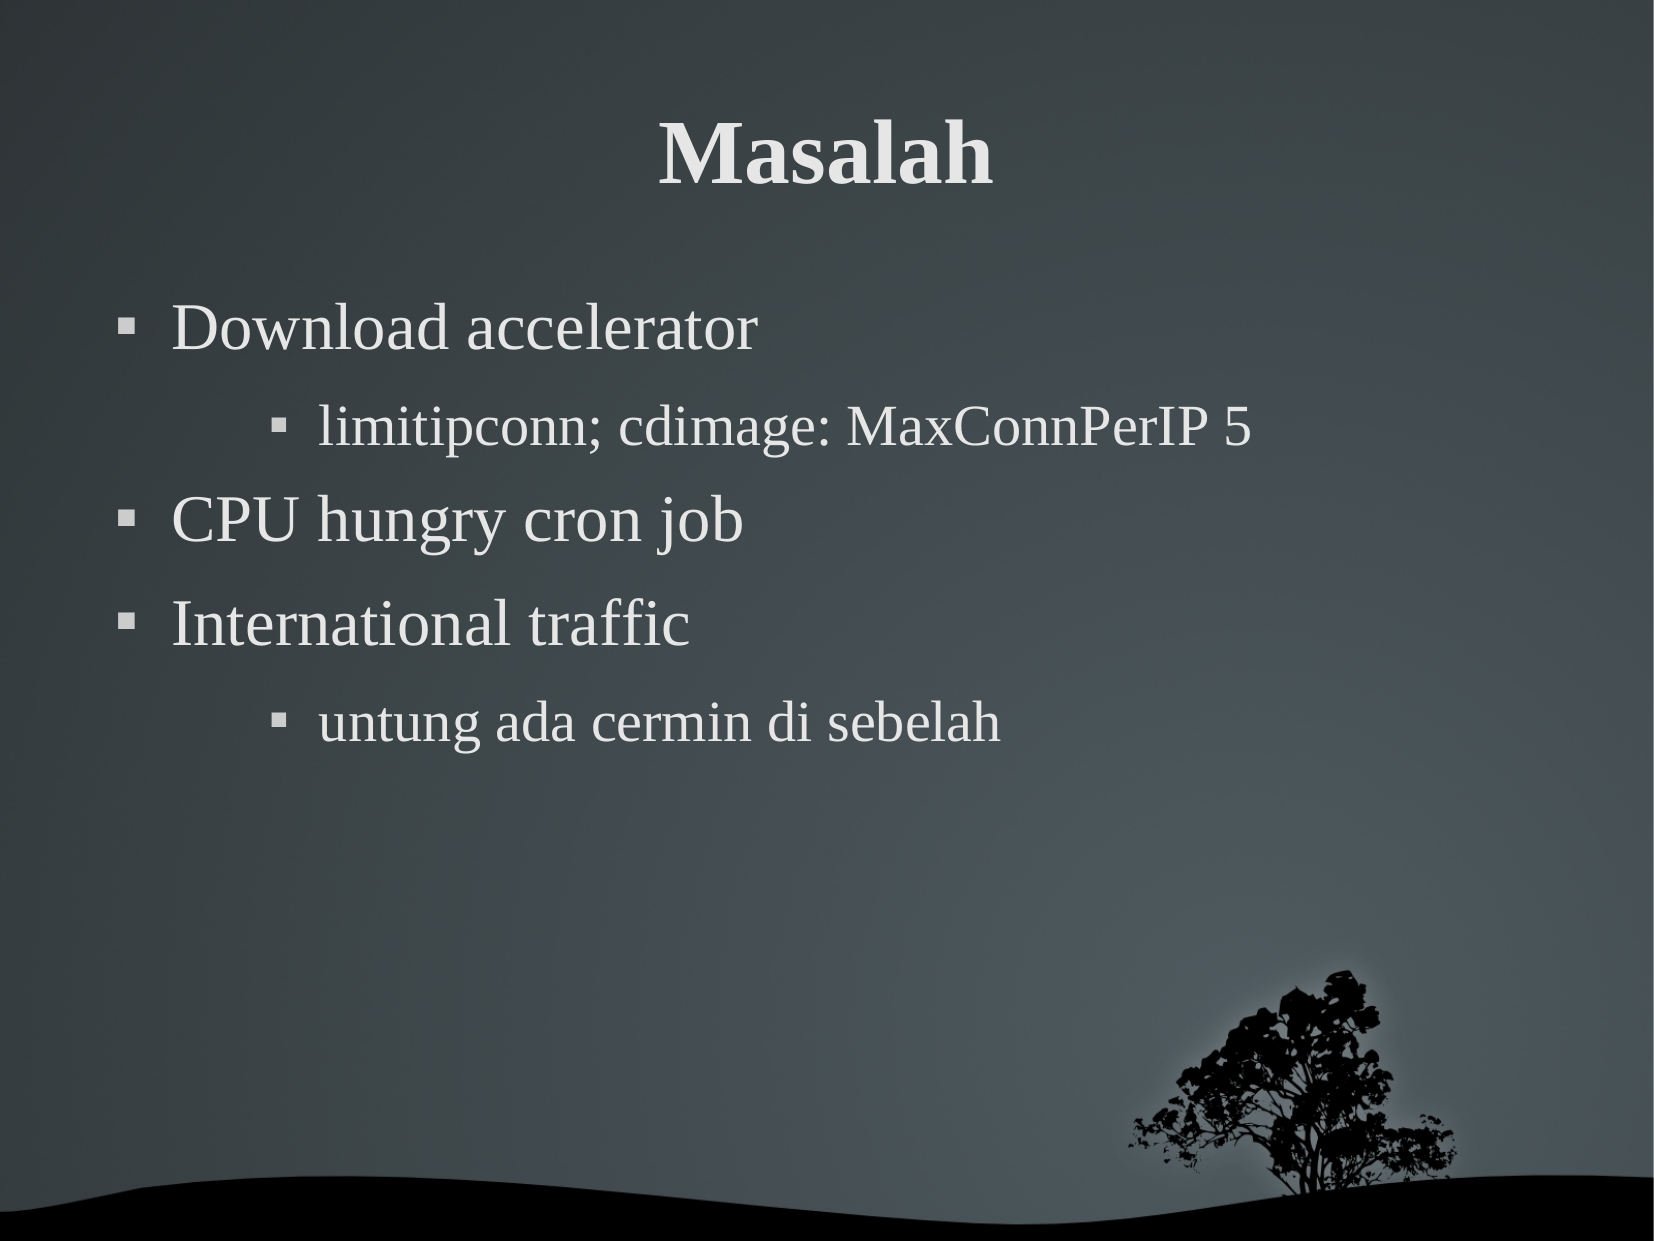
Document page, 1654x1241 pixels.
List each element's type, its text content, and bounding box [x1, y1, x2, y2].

title Masalah [82, 49, 1571, 257]
list Download accelerator limitipconn; cdimage: MaxConnPerIP 5 CPU hungry cron job International traffic untung ada cermin di sebelah [82, 290, 1571, 1094]
picture [0, 0, 1654, 1241]
